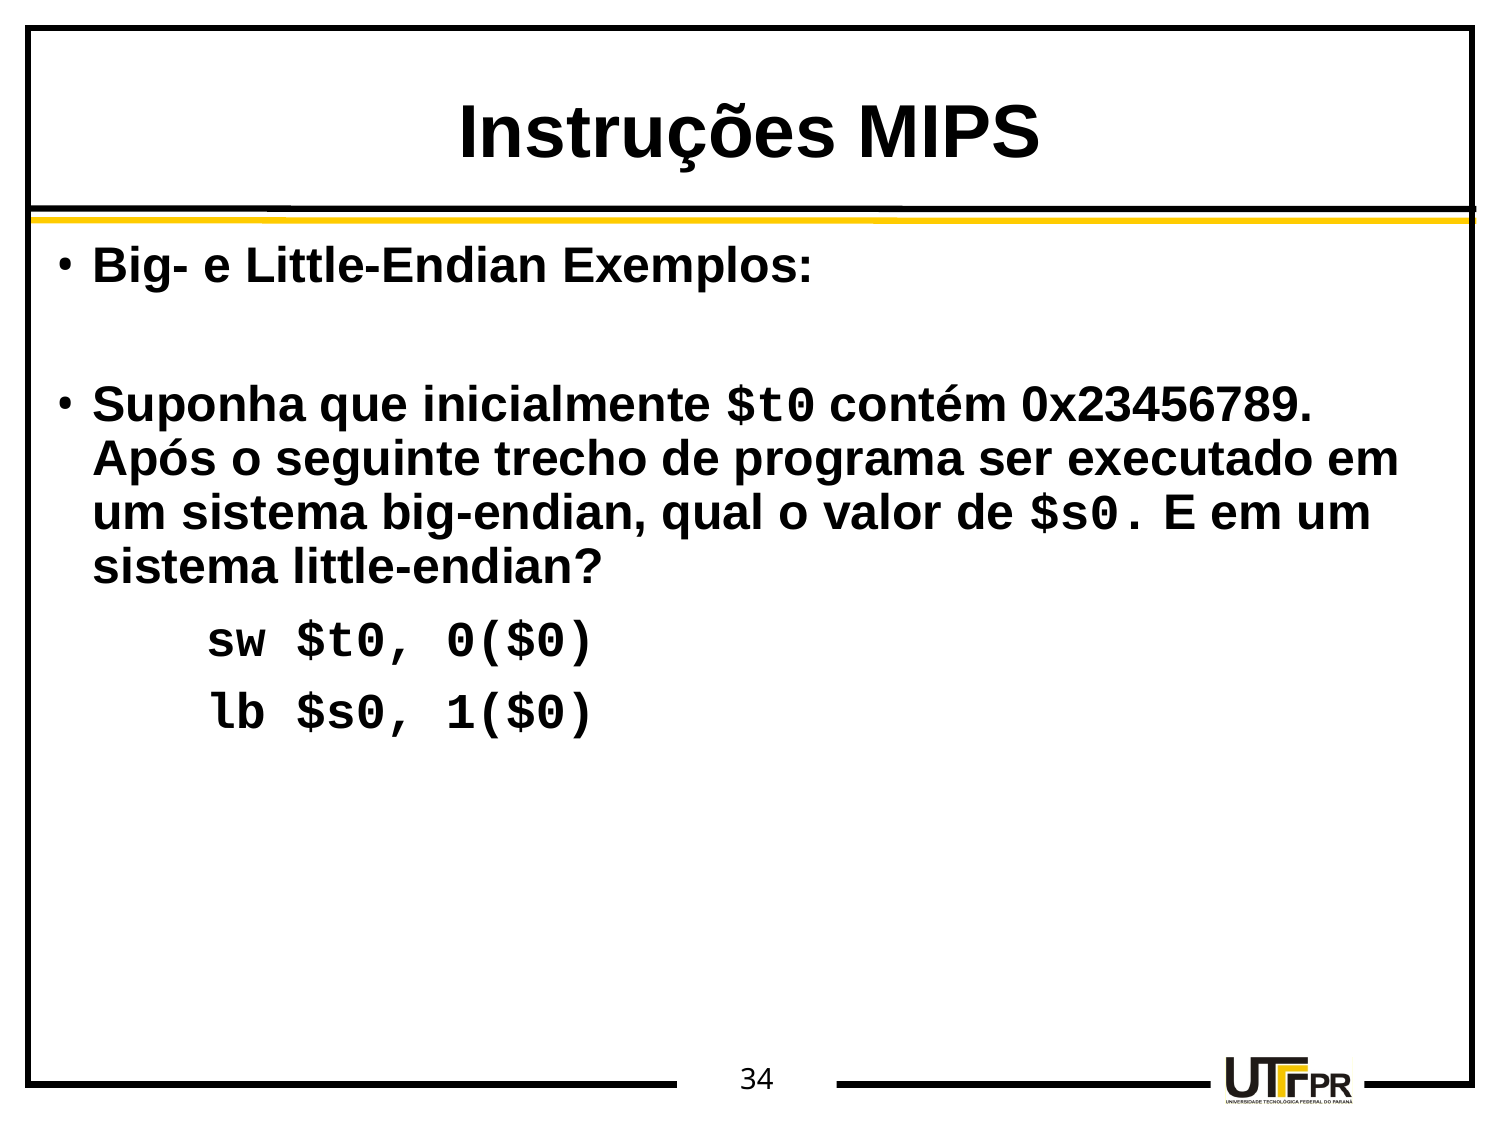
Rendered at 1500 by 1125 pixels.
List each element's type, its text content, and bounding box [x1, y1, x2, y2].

title Instruções MIPS [0, 78, 1500, 185]
list Big- e Little-Endian Exemplos: Suponha que inicialmente $t0 contém 0x23456789. Após o seguinte trecho de programa ser executado em um sistema big-endian, qual o valor de $s0. E em um sistema little-endian? sw $t0, 0($0) lb $s0, 1($0) [41, 231, 1447, 1004]
picture [1225, 1057, 1353, 1104]
